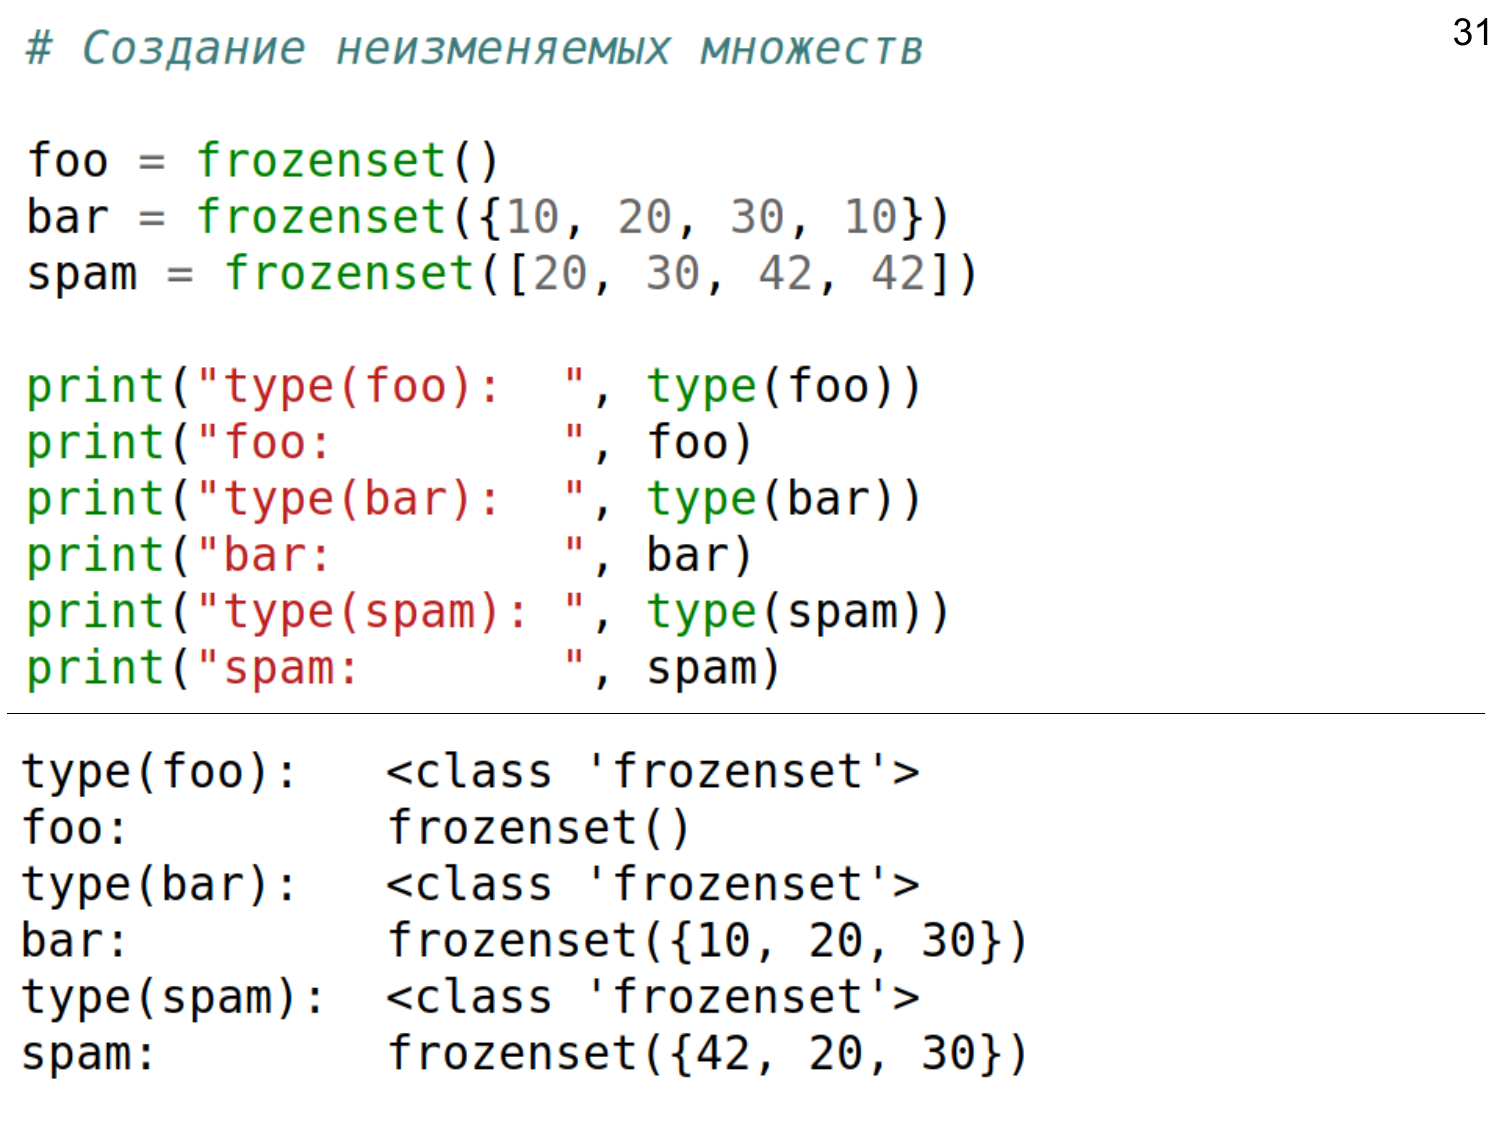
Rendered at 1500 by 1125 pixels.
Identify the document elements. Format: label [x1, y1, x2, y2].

picture [8, 11, 991, 701]
picture [10, 736, 1038, 1093]
